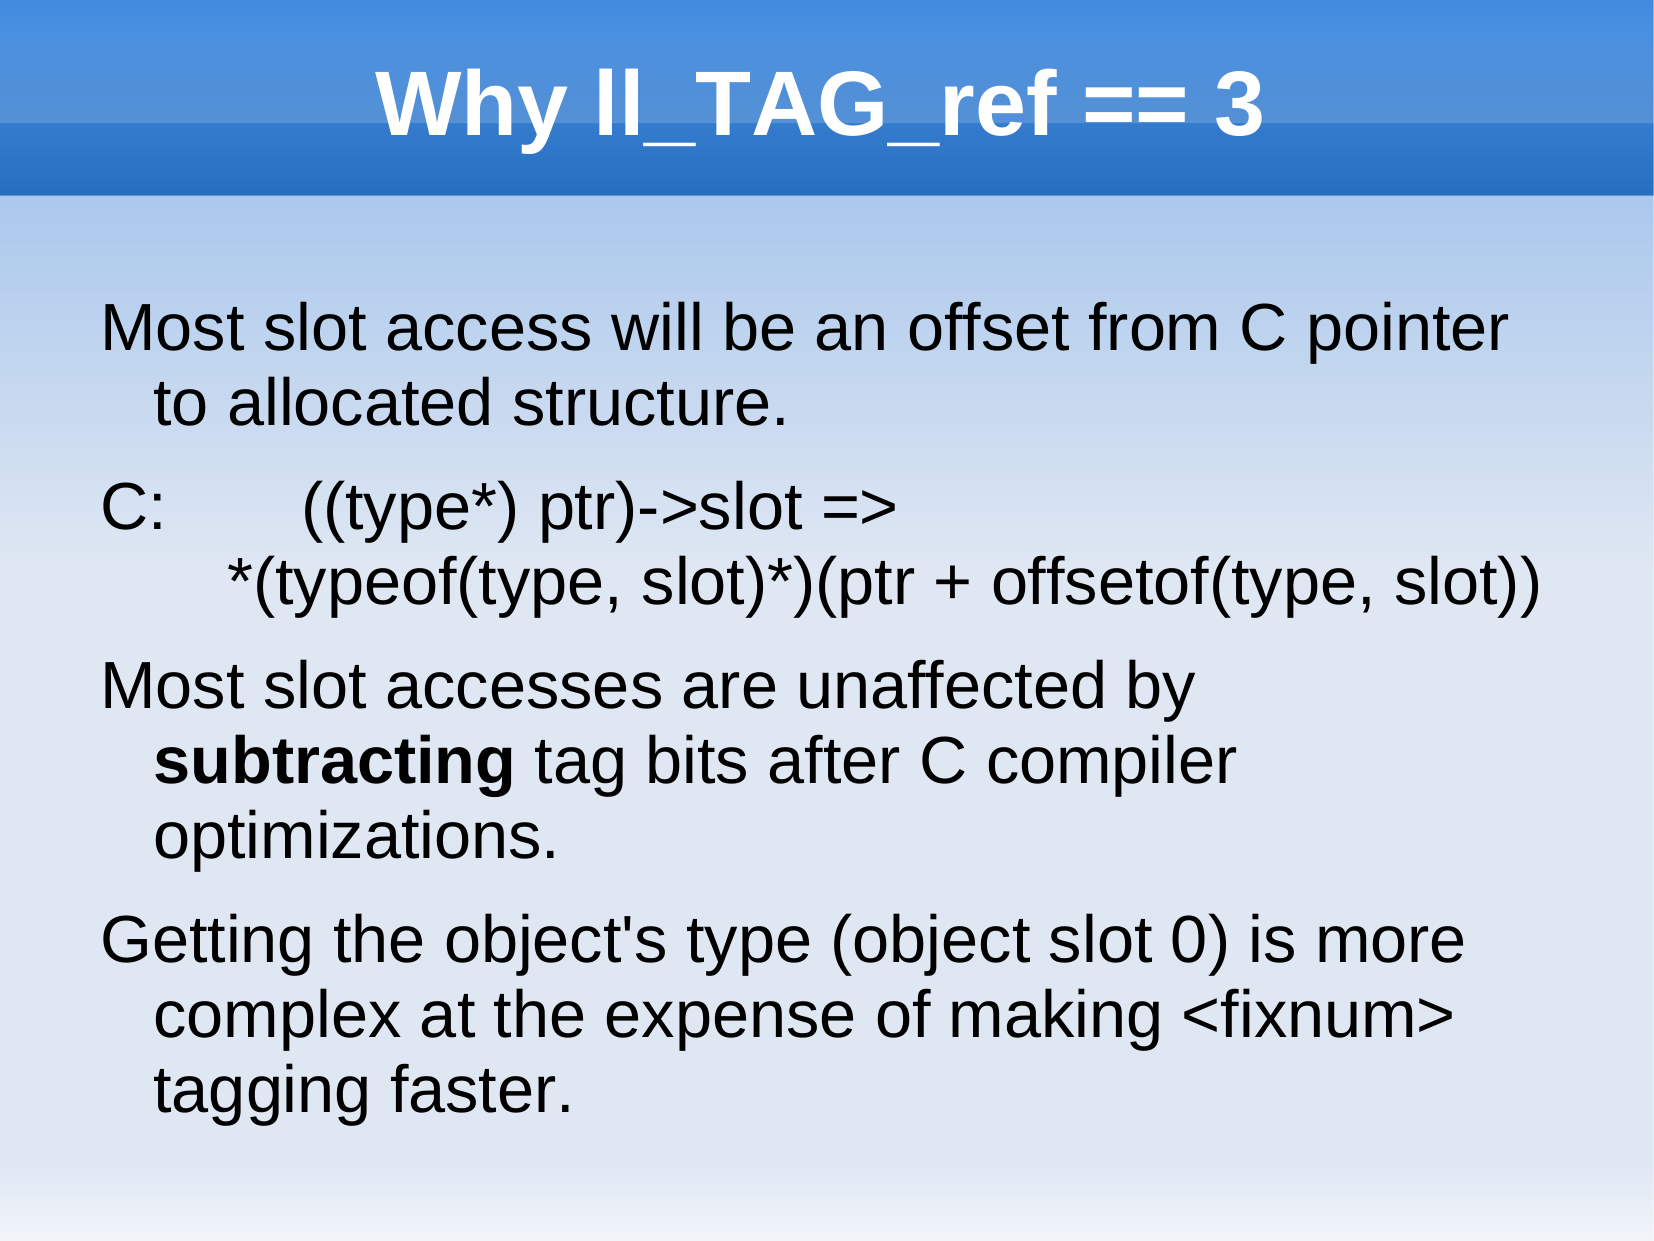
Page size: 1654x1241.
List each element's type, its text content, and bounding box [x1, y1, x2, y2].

picture [0, 0, 1654, 1241]
title Why ll_TAG_ref == 3 [76, 7, 1565, 200]
list Most slot access will be an offset from C pointer to allocated structure. C: ((type*) ptr)->slot => *(typeof(type, slot)*)(ptr + offsetof(type, slot)) Most slot accesses are unaffected by subtracting tag bits after C compiler optimizations. Getting the object's type (object slot 0) is more complex at the expense of making <fixnum> tagging faster. [82, 290, 1571, 1127]
